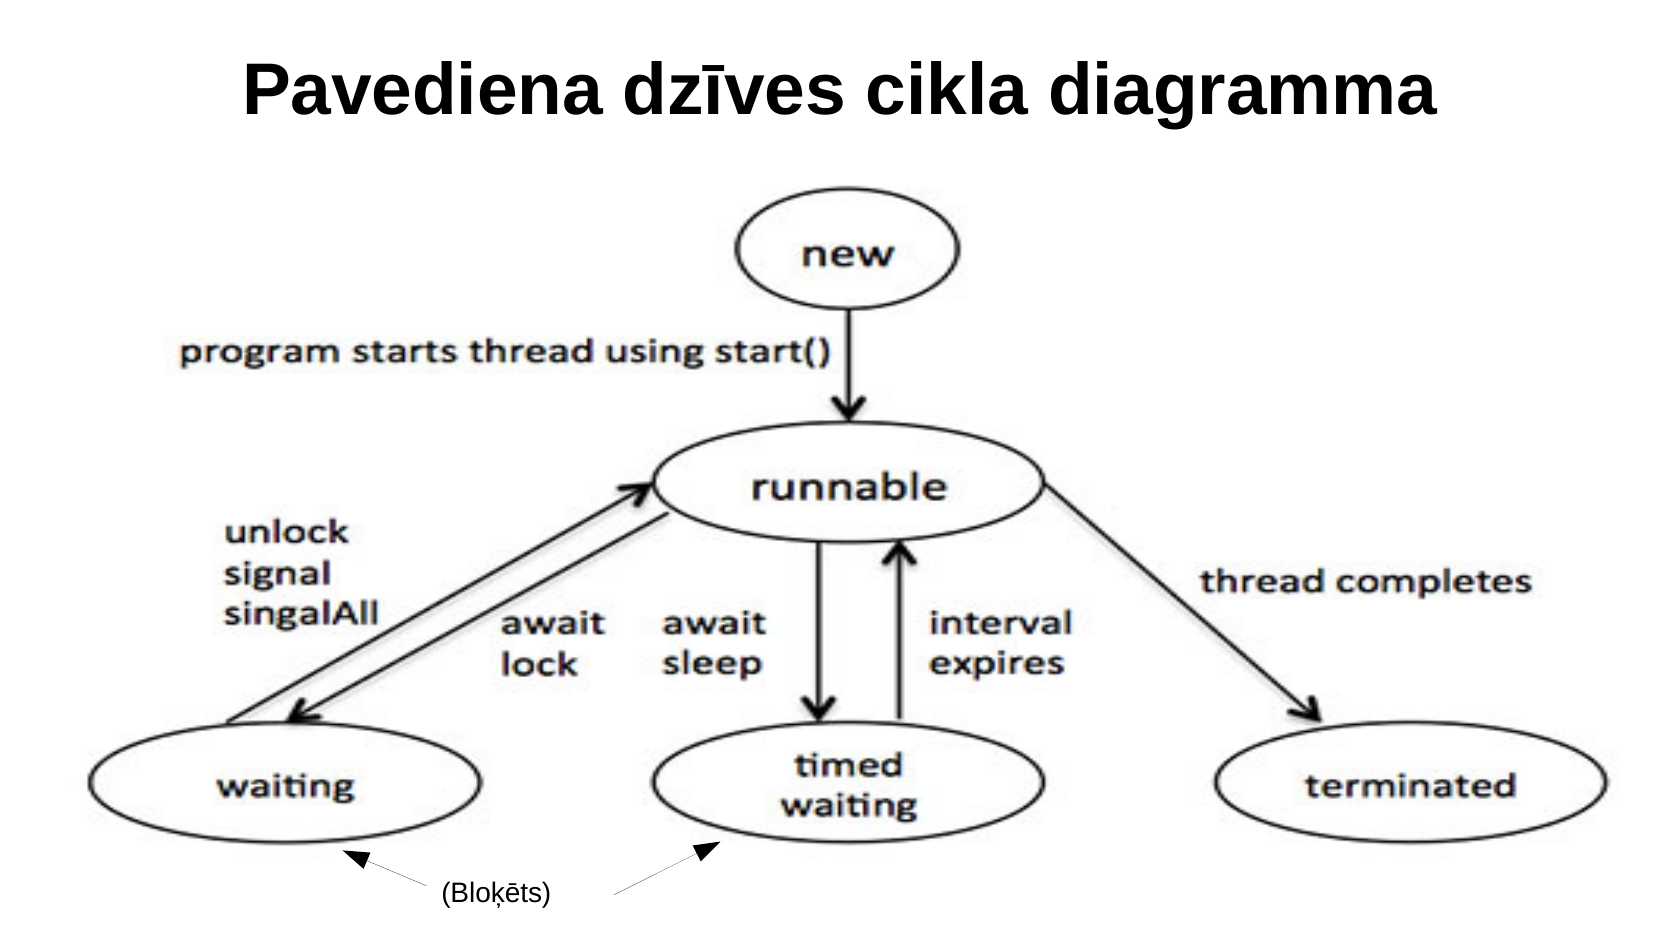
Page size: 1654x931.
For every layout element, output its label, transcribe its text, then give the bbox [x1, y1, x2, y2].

text_box (Bloķēts) [426, 869, 615, 916]
picture [686, 854, 699, 860]
title Pavediena dzīves cikla diagramma [82, 7, 1571, 168]
picture [64, 168, 1633, 860]
